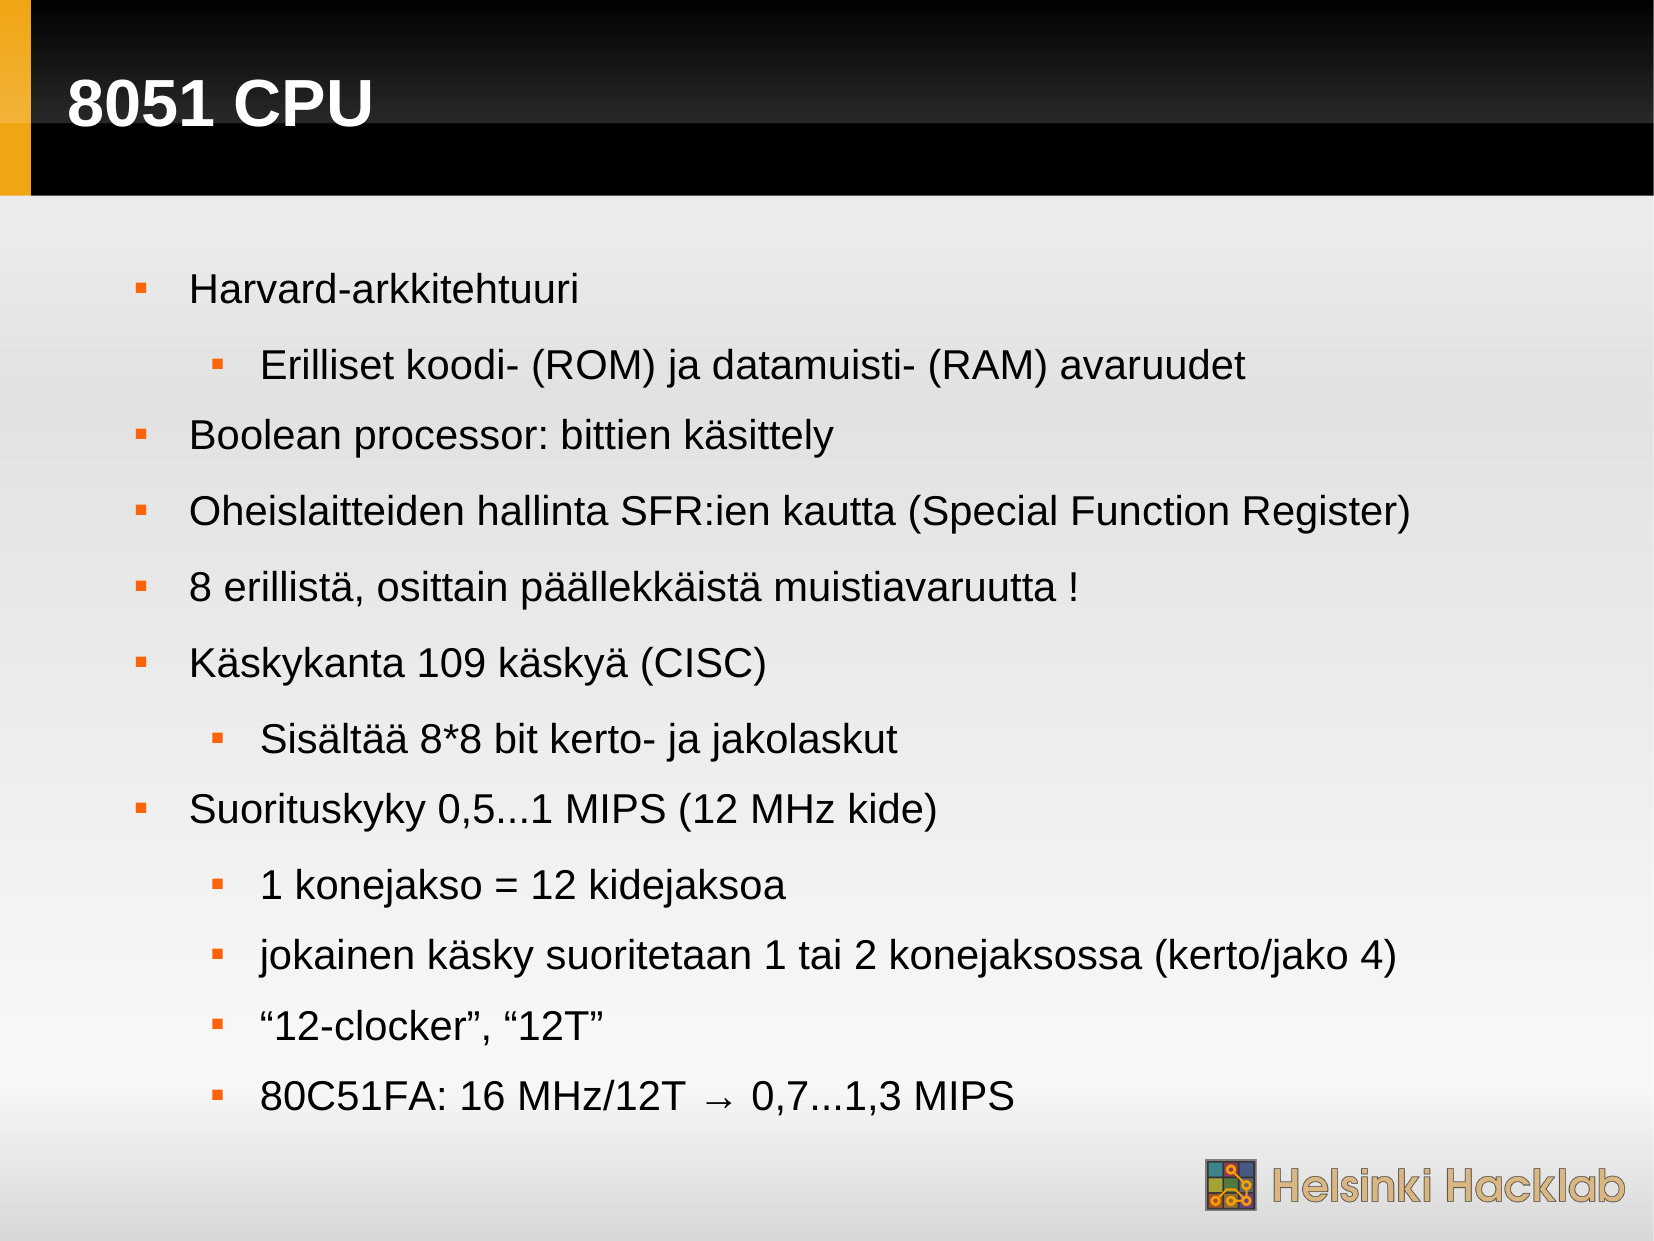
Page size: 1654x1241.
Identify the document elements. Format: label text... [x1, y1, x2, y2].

title 8051 CPU [67, 0, 1556, 208]
picture [0, 0, 1654, 1241]
list Harvard-arkkitehtuuri Erilliset koodi- (ROM) ja datamuisti- (RAM) avaruudet Boolean processor: bittien käsittely Oheislaitteiden hallinta SFR:ien kautta (Special Function Register) 8 erillistä, osittain päällekkäistä muistiavaruutta ! Käskykanta 109 käskyä (CISC) Sisältää 8*8 bit kerto- ja jakolaskut Suorituskyky 0,5...1 MIPS (12 MHz kide) 1 konejakso = 12 kidejaksoa jokainen käsky suoritetaan 1 tai 2 konejaksossa (kerto/jako 4) “12-clocker”, “12T” 80C51FA: 16 MHz/12T → 0,7...1,3 MIPS [118, 265, 1506, 1211]
